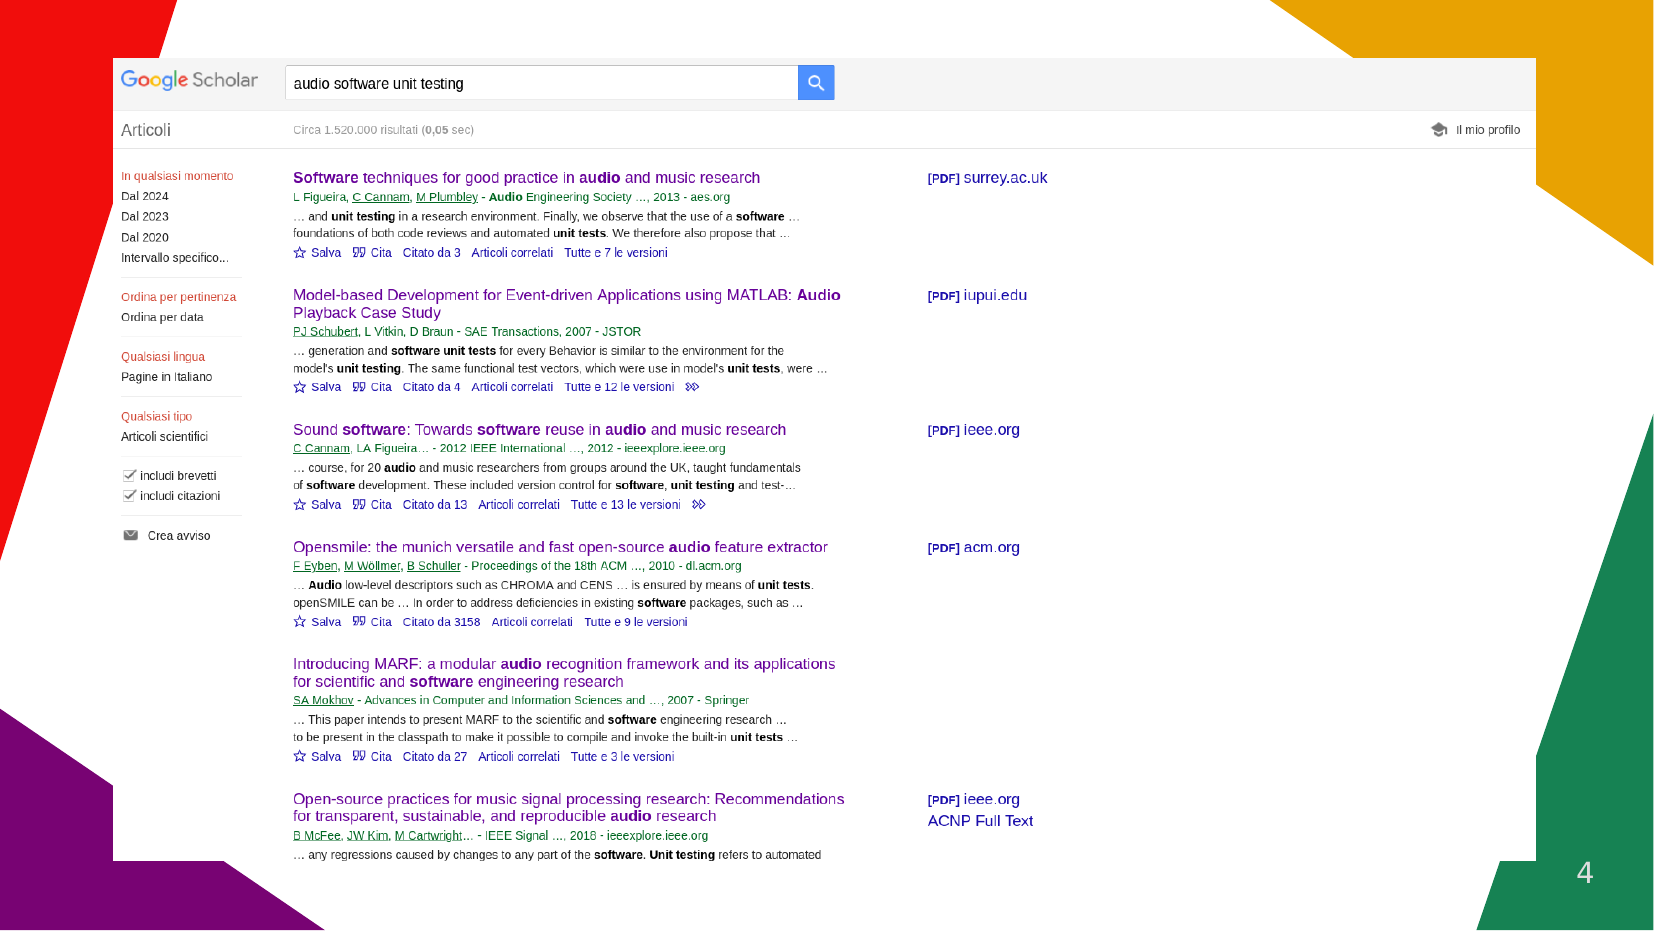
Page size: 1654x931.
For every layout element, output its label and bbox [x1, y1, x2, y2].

picture [113, 58, 1536, 861]
